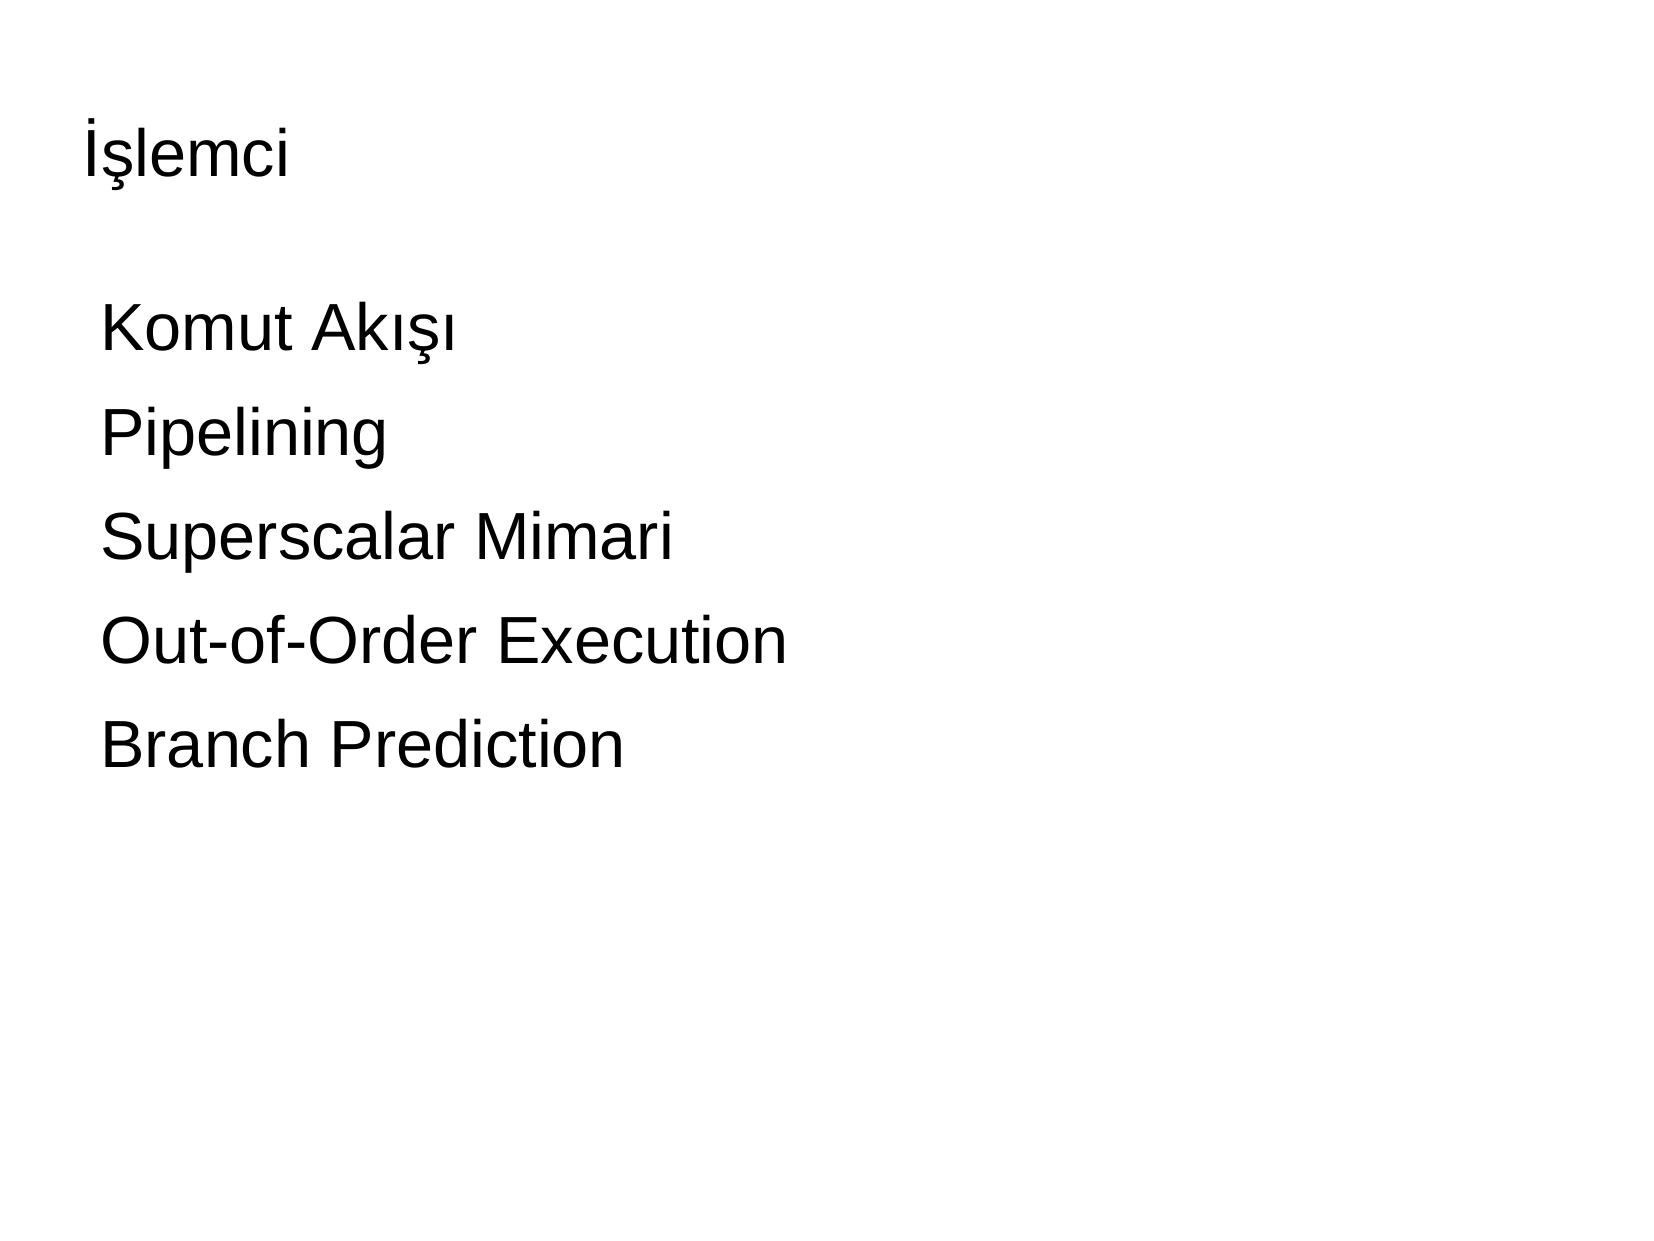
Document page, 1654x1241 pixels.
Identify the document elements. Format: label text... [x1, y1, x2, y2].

title İşlemci [82, 49, 1571, 257]
list Komut Akışı Pipelining Superscalar Mimari Out-of-Order Execution Branch Prediction [82, 290, 1571, 1109]
